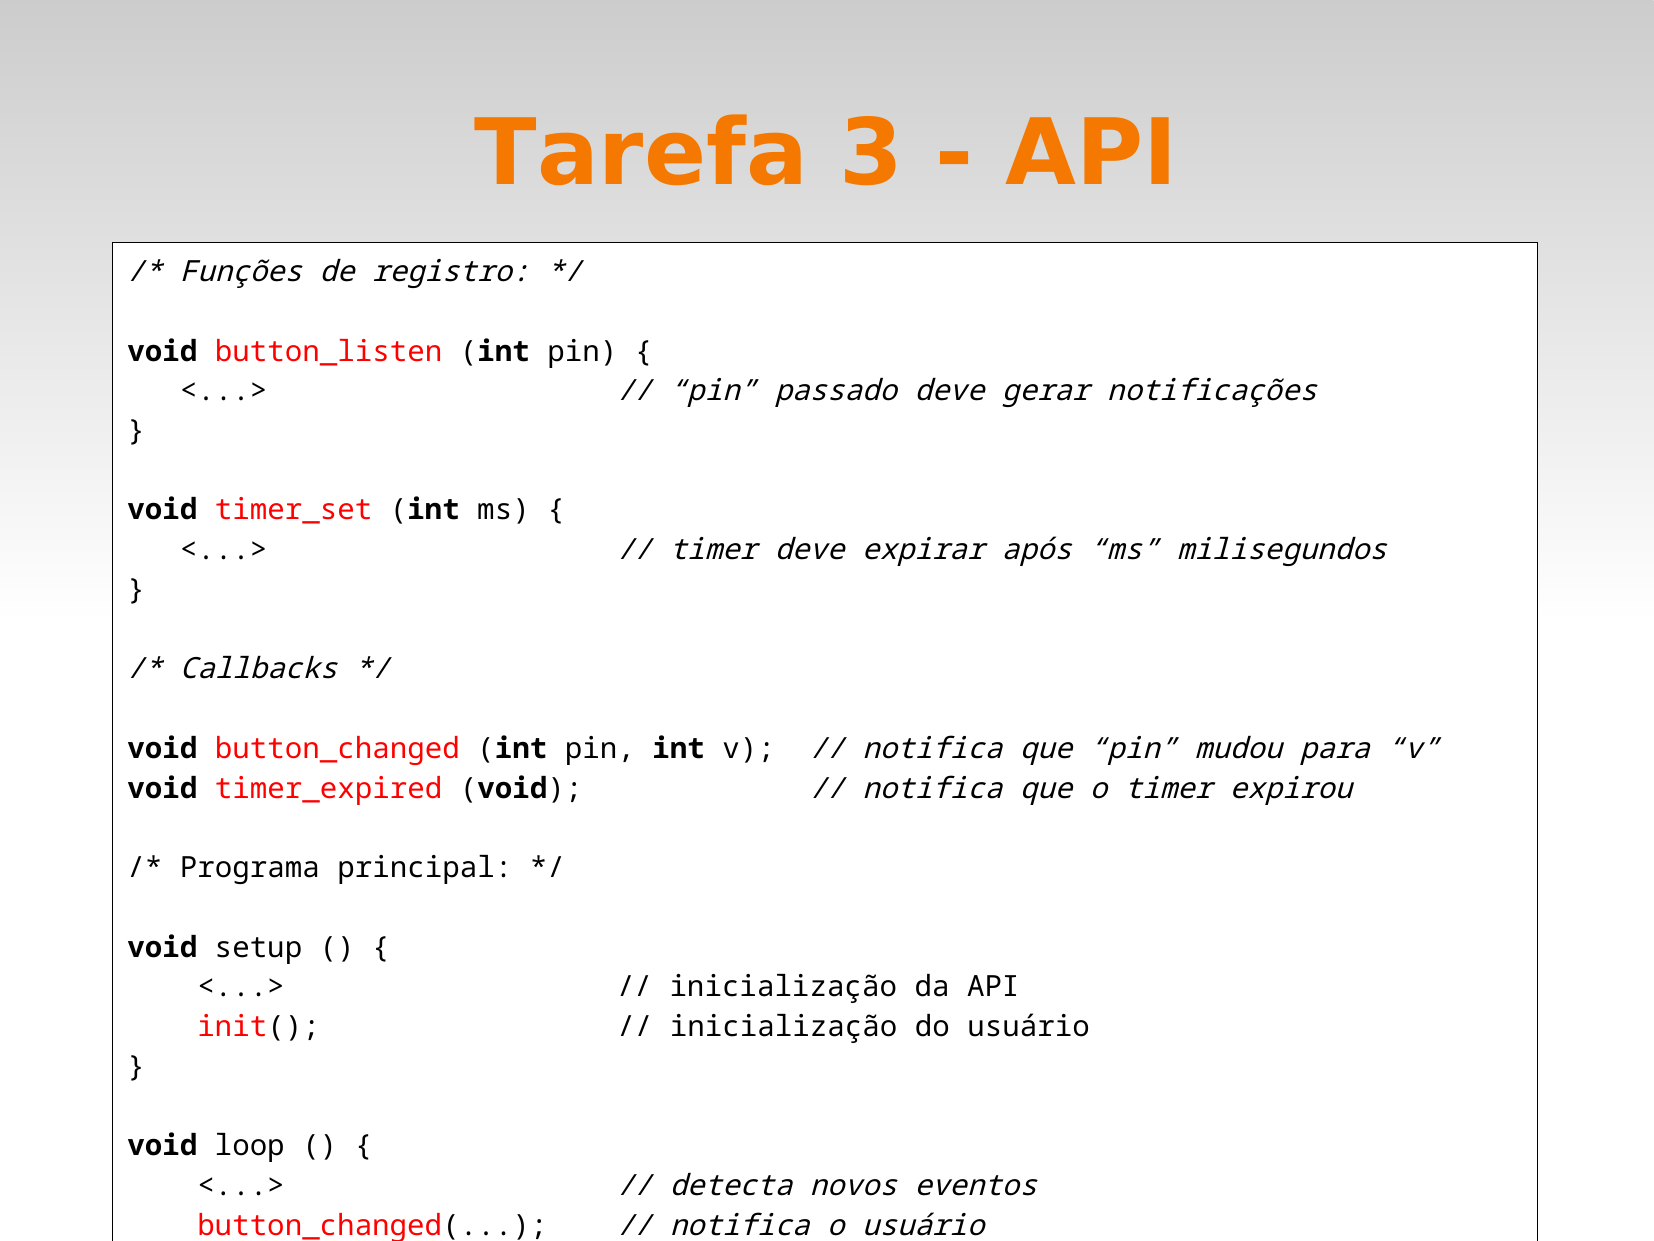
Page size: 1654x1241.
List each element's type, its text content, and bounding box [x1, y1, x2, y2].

title Tarefa 3 - API [82, 49, 1571, 257]
text_box /* Funções de registro: */ void button_listen (int pin) { <...> // “pin” passado deve gerar notificações } void timer_set (int ms) { <...> // timer deve expirar após “ms” milisegundos } /* Callbacks */ void button_changed (int pin, int v); // notifica que “pin” mudou para “v” void timer_expired (void); // notifica que o timer expirou /* Programa principal: */ void setup () { <...> // inicialização da API init(); // inicialização do usuário } void loop () { <...> // detecta novos eventos button_changed(...); // notifica o usuário <...> // detecta novos eventos timer_expired(...); // notifica o usuário } [112, 257, 1538, 1221]
